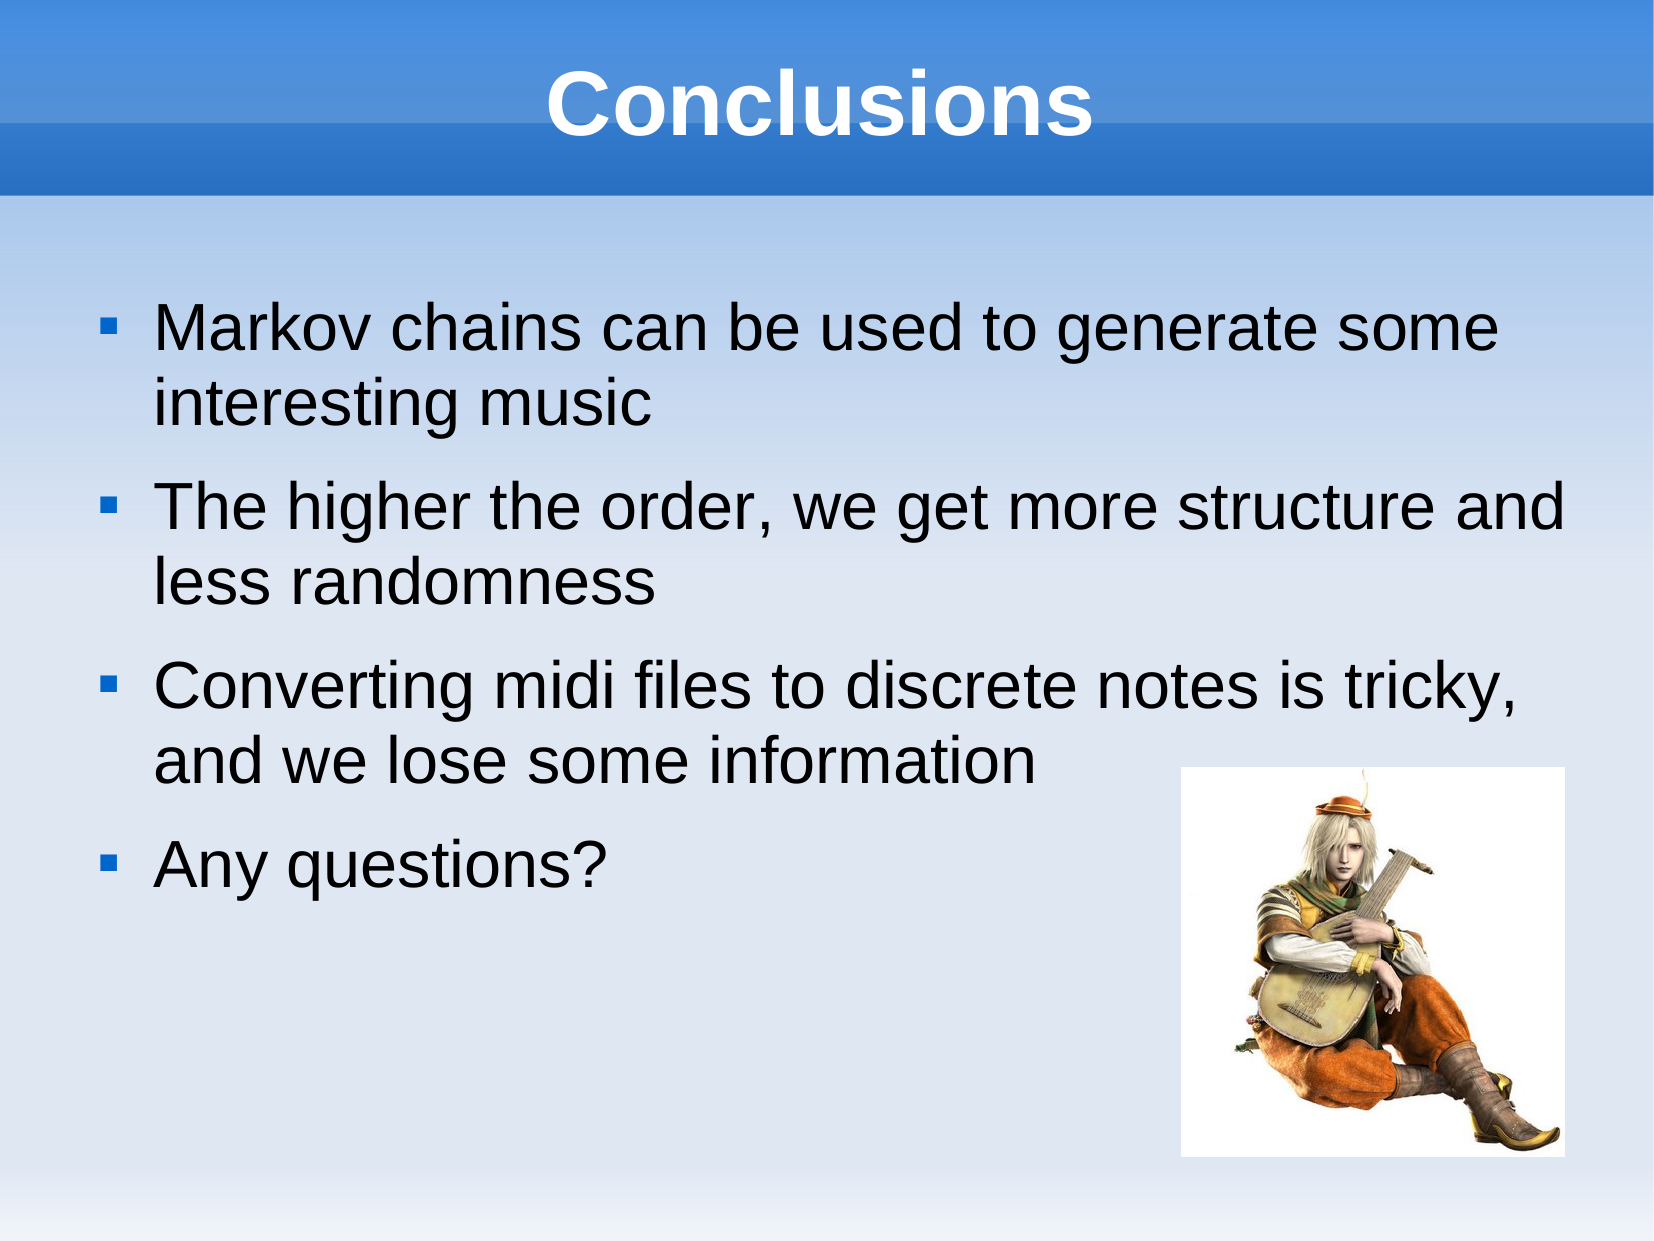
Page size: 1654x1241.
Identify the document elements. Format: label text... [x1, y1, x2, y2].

title Conclusions [76, 7, 1565, 200]
list Markov chains can be used to generate some interesting music The higher the order, we get more structure and less randomness Converting midi files to discrete notes is tricky, and we lose some information Any questions? [82, 290, 1571, 1094]
picture [0, 0, 1654, 1241]
